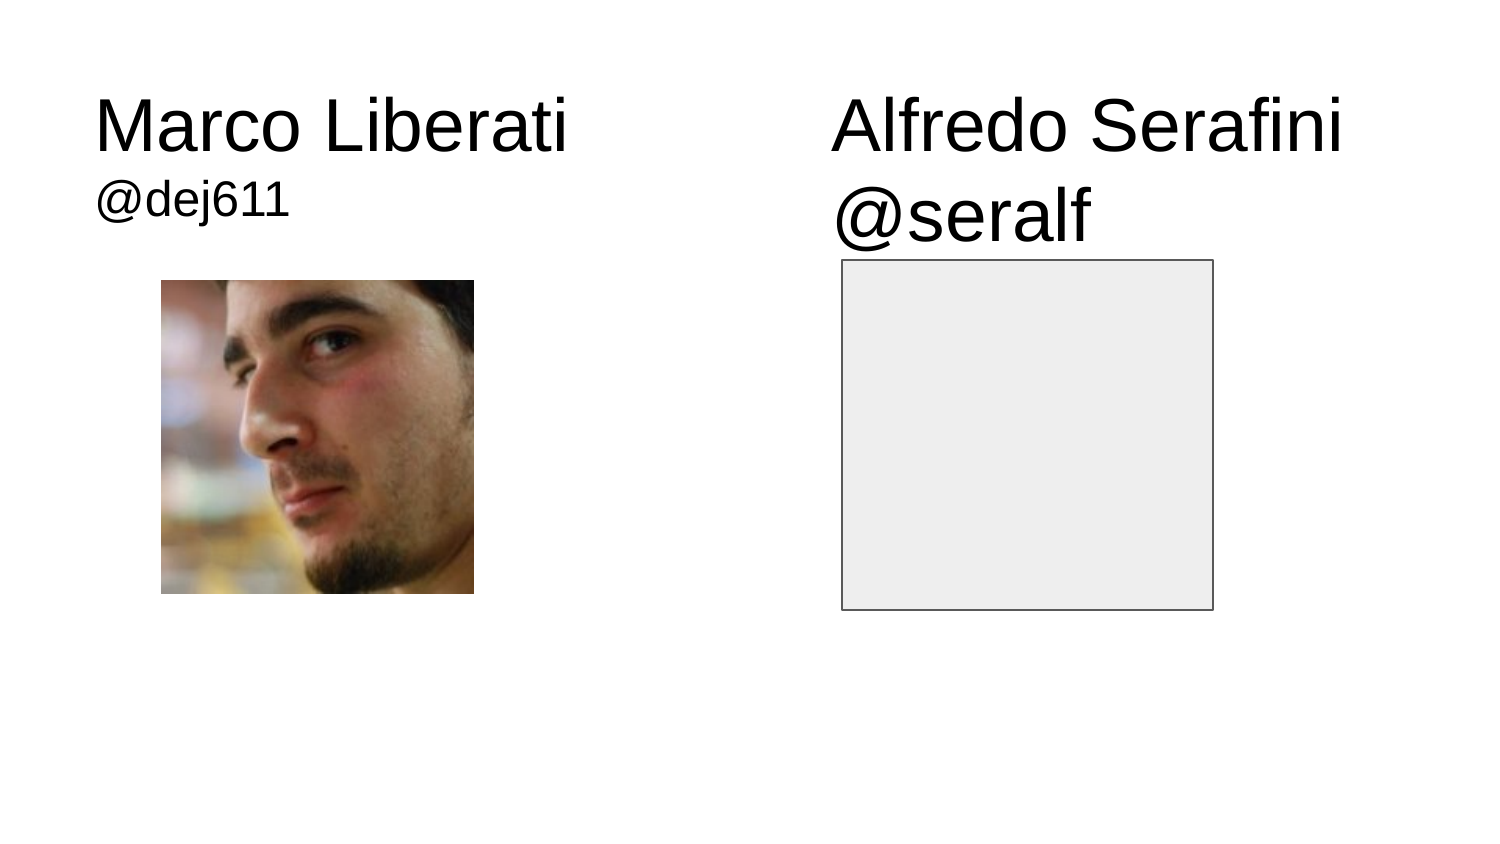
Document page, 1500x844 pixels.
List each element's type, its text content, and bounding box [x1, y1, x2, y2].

text_box Alfredo Serafini @seralf [816, 61, 1470, 370]
picture [161, 280, 474, 594]
text_box [842, 260, 1214, 610]
text_box Marco Liberati @dej611 [79, 61, 586, 370]
